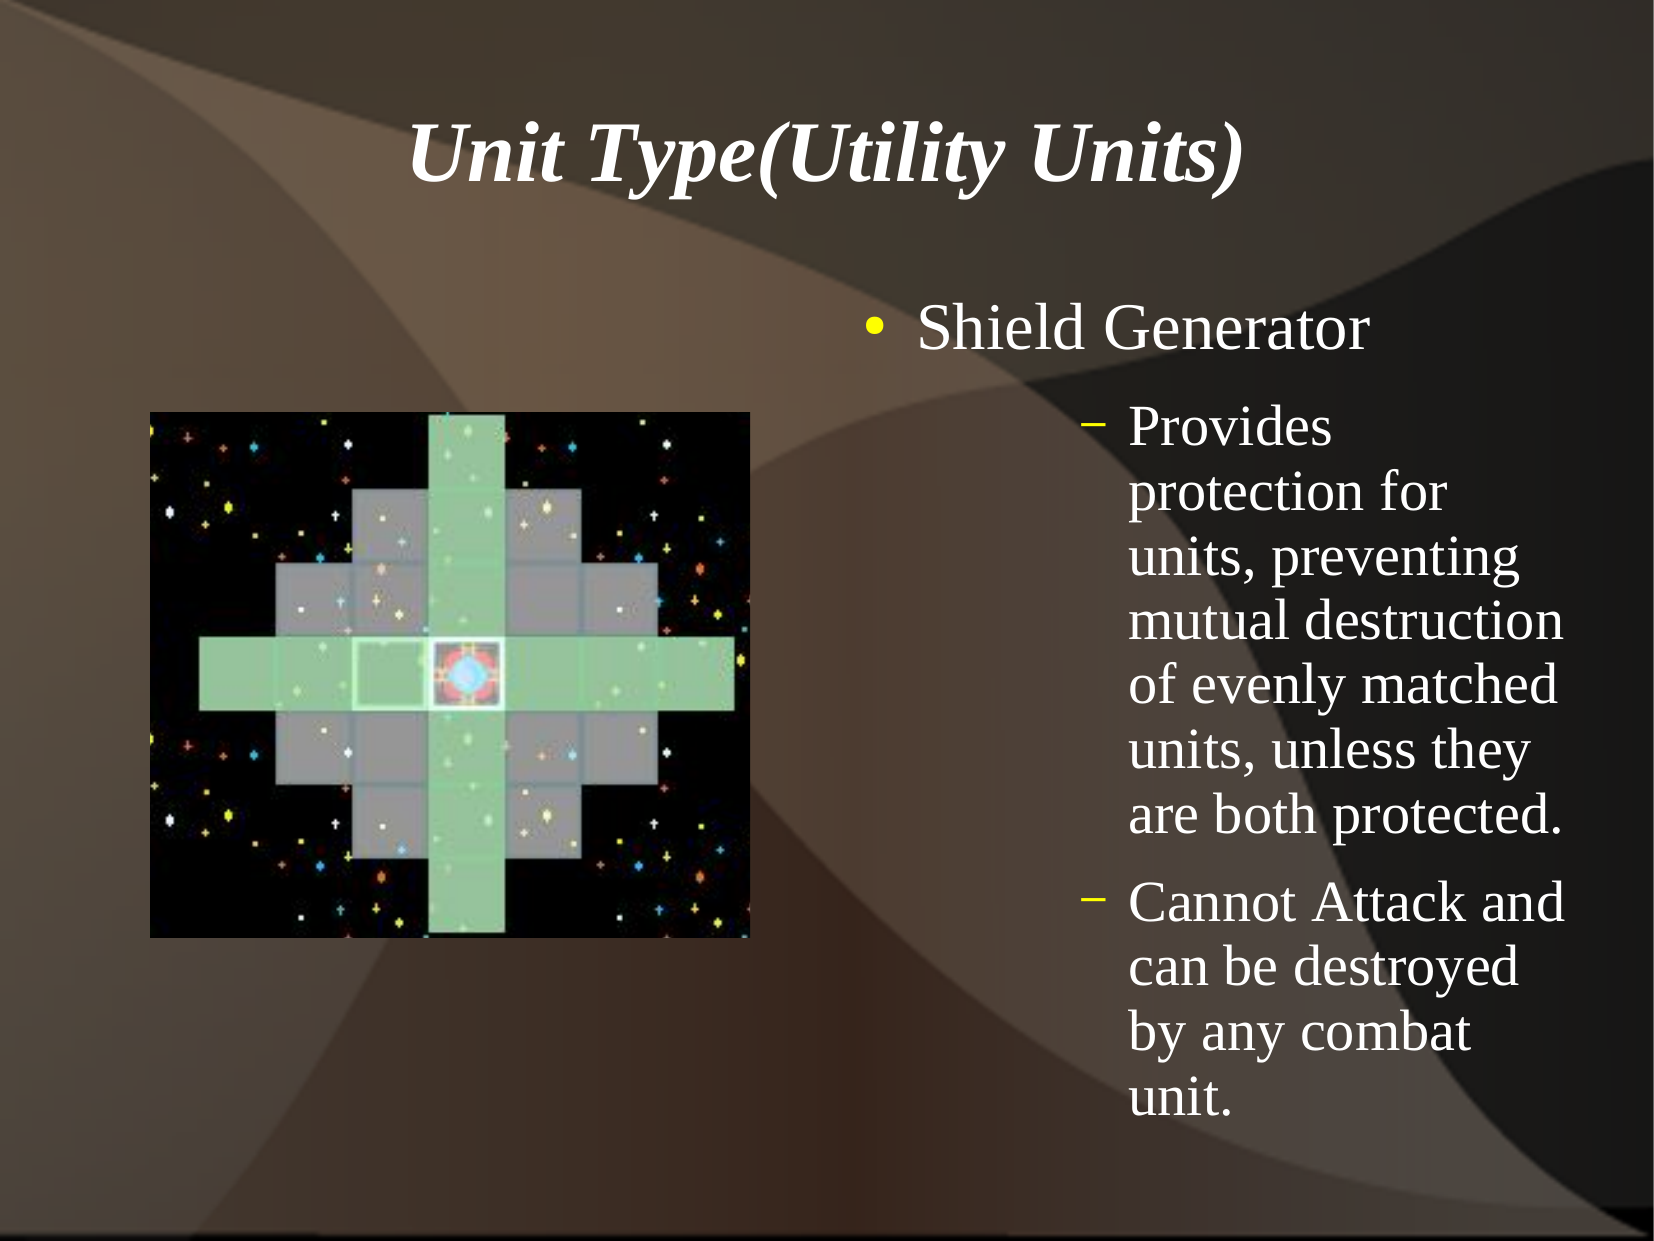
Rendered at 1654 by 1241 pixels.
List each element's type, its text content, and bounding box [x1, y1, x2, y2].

picture [0, 0, 1654, 1241]
title Unit Type(Utility Units) [82, 49, 1571, 257]
list Shield Generator Provides protection for units, preventing mutual destruction of evenly matched units, unless they are both protected. Cannot Attack and can be destroyed by any combat unit. [845, 290, 1572, 1138]
